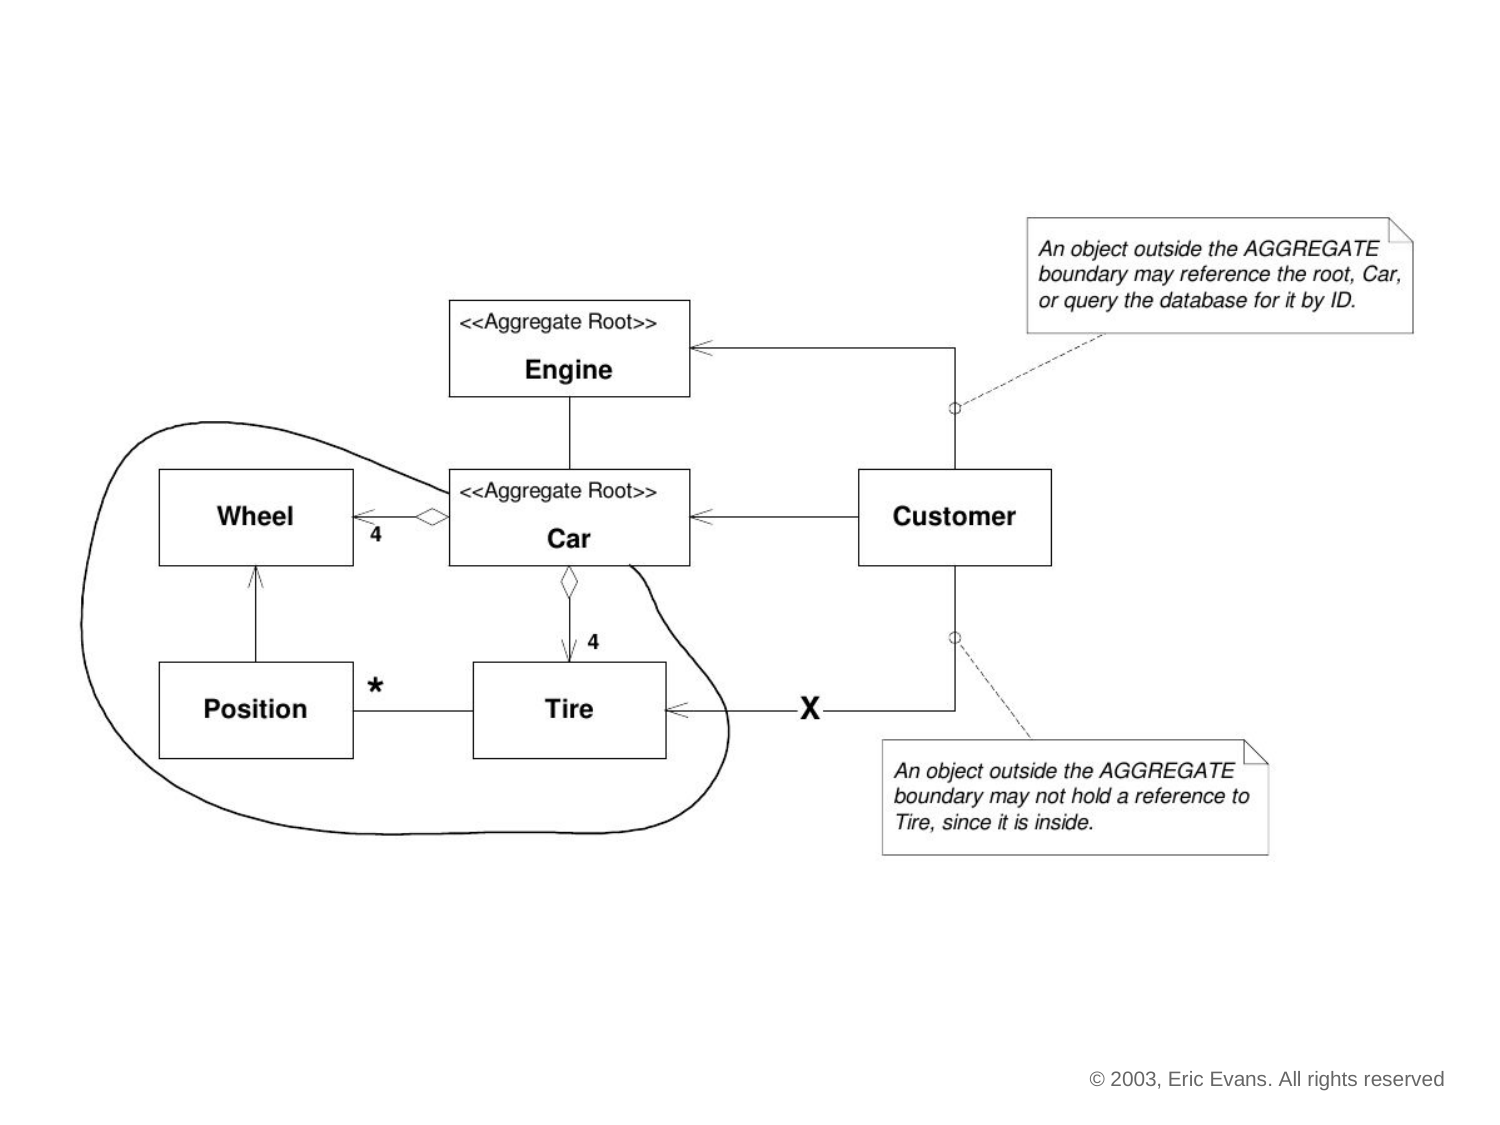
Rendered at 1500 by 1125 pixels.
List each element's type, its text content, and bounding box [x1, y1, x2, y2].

picture [75, 211, 1425, 862]
text_box © 2003, Eric Evans. All rights reserved [1074, 1058, 1465, 1099]
